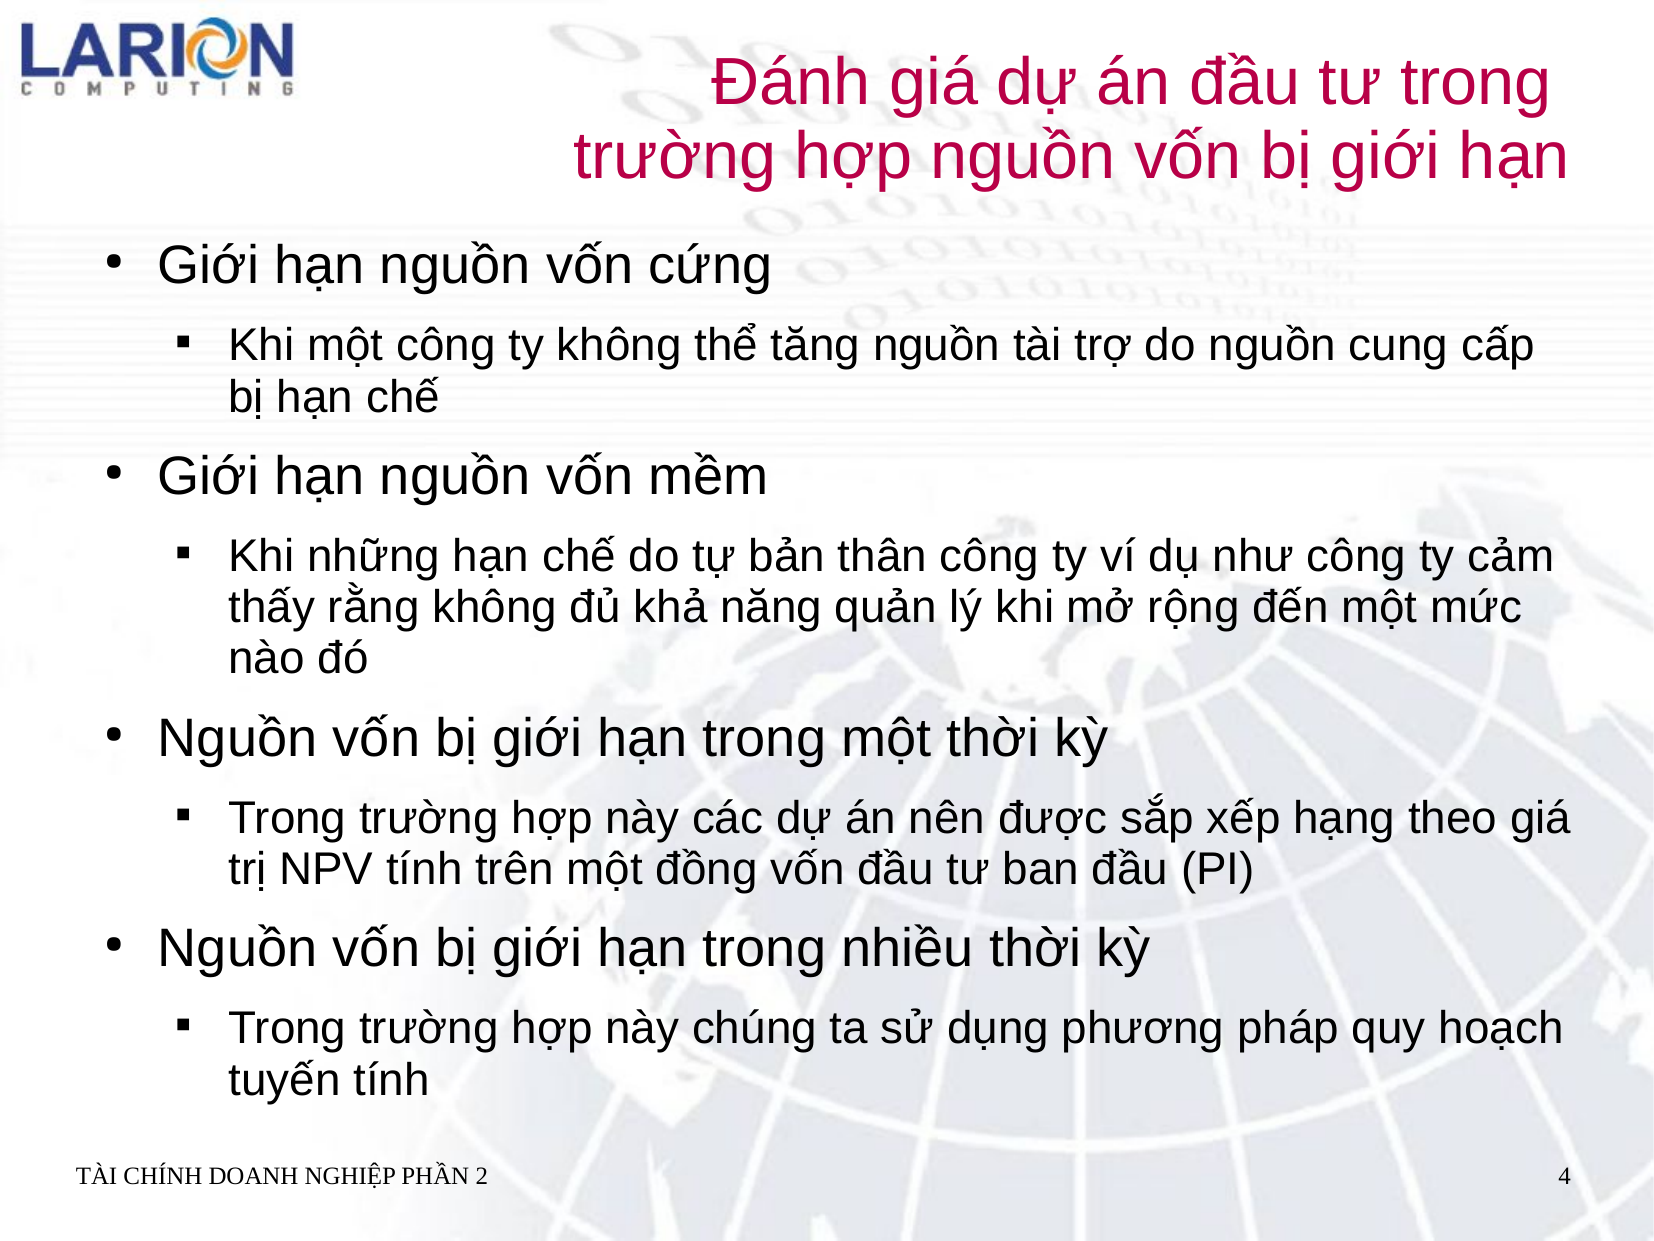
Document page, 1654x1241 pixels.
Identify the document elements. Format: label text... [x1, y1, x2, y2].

title Đánh giá dự án đầu tư trong trường hợp nguồn vốn bị giới hạn [300, 43, 1571, 194]
picture [0, 0, 1654, 1241]
list Giới hạn nguồn vốn cứng Khi một công ty không thể tăng nguồn tài trợ do nguồn cung cấp bị hạn chế Giới hạn nguồn vốn mềm Khi những hạn chế do tự bản thân công ty ví dụ như công ty cảm thấy rằng không đủ khả năng quản lý khi mở rộng đến một mức nào đó Nguồn vốn bị giới hạn trong một thời kỳ Trong trường hợp này các dự án nên được sắp xếp hạng theo giá trị NPV tính trên một đồng vốn đầu tư ban đầu (PI) Nguồn vốn bị giới hạn trong nhiều thời kỳ Trong trường hợp này chúng ta sử dụng phương pháp quy hoạch tuyến tính [86, 234, 1576, 1103]
